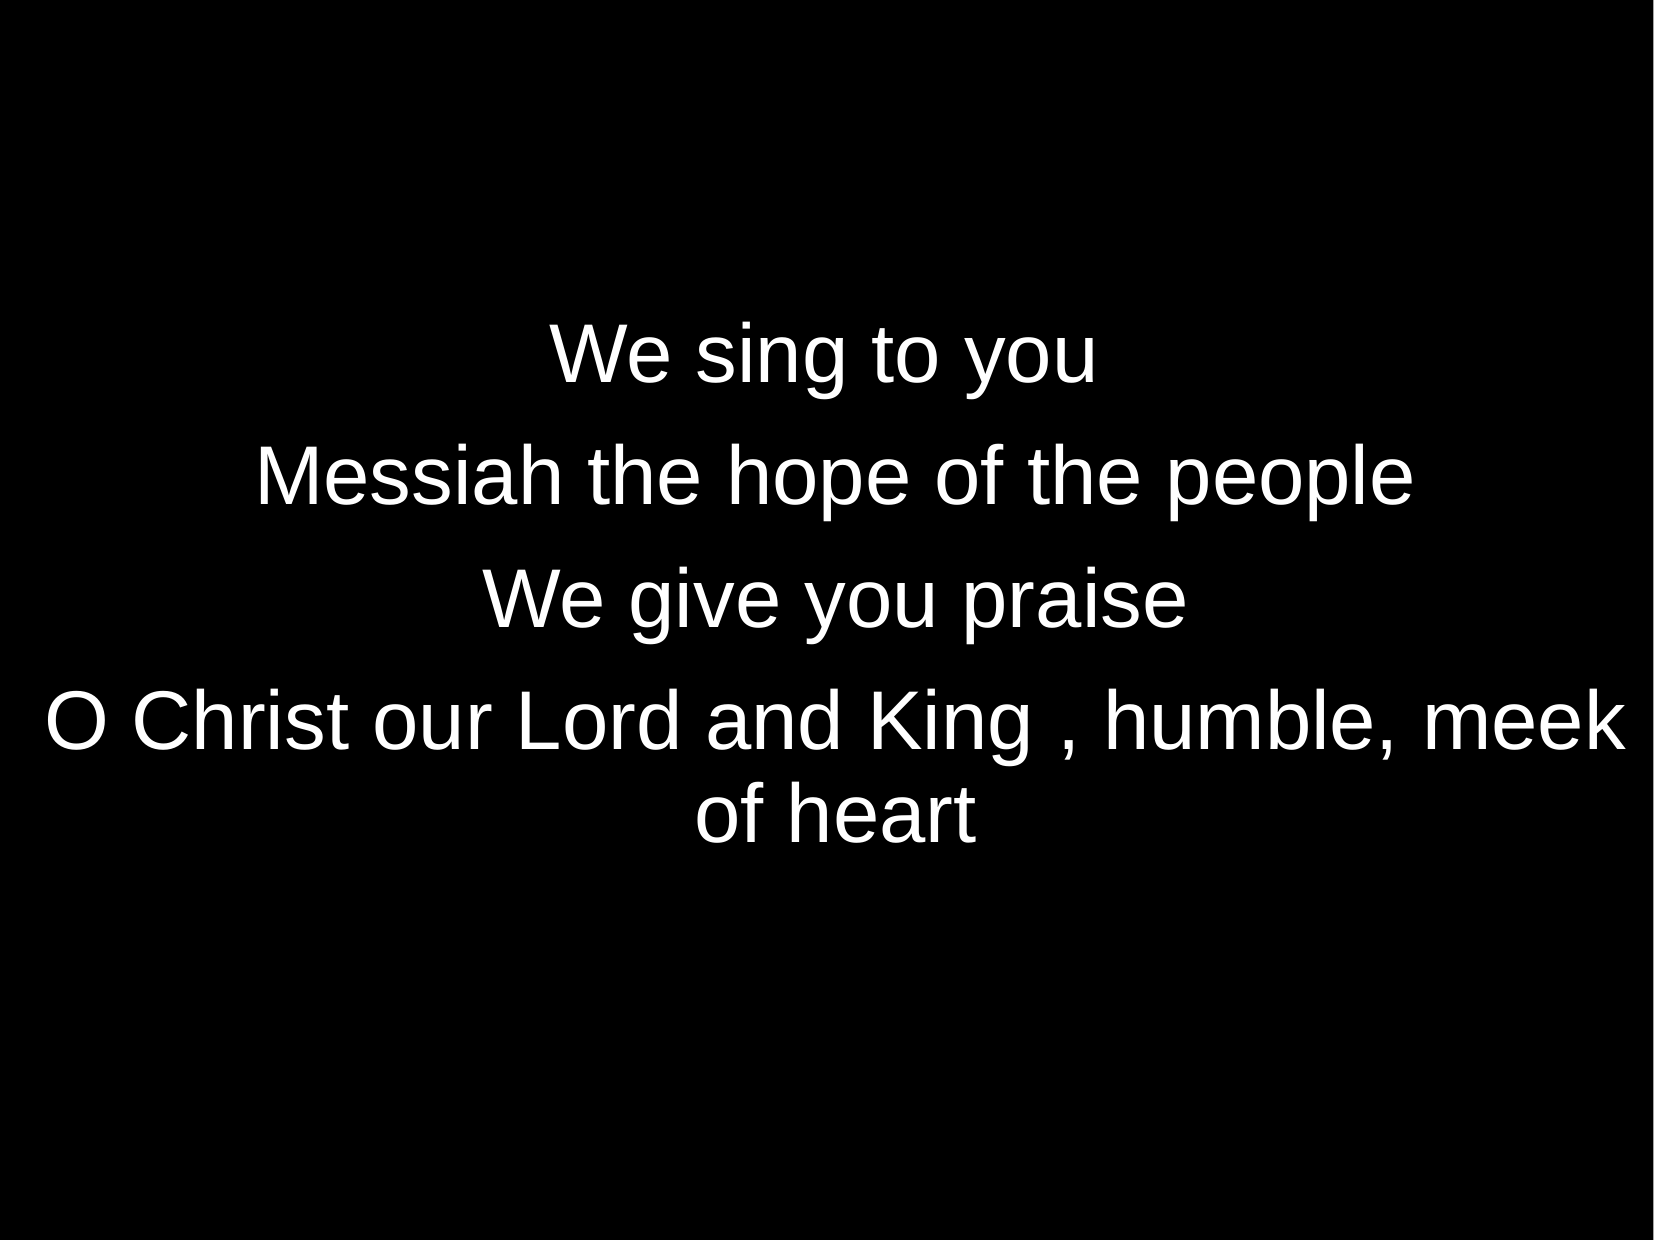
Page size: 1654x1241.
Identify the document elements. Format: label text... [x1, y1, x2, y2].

list We sing to you Messiah the hope of the people We give you praise O Christ our Lord and King , humble, meek of heart [0, 307, 1654, 1027]
